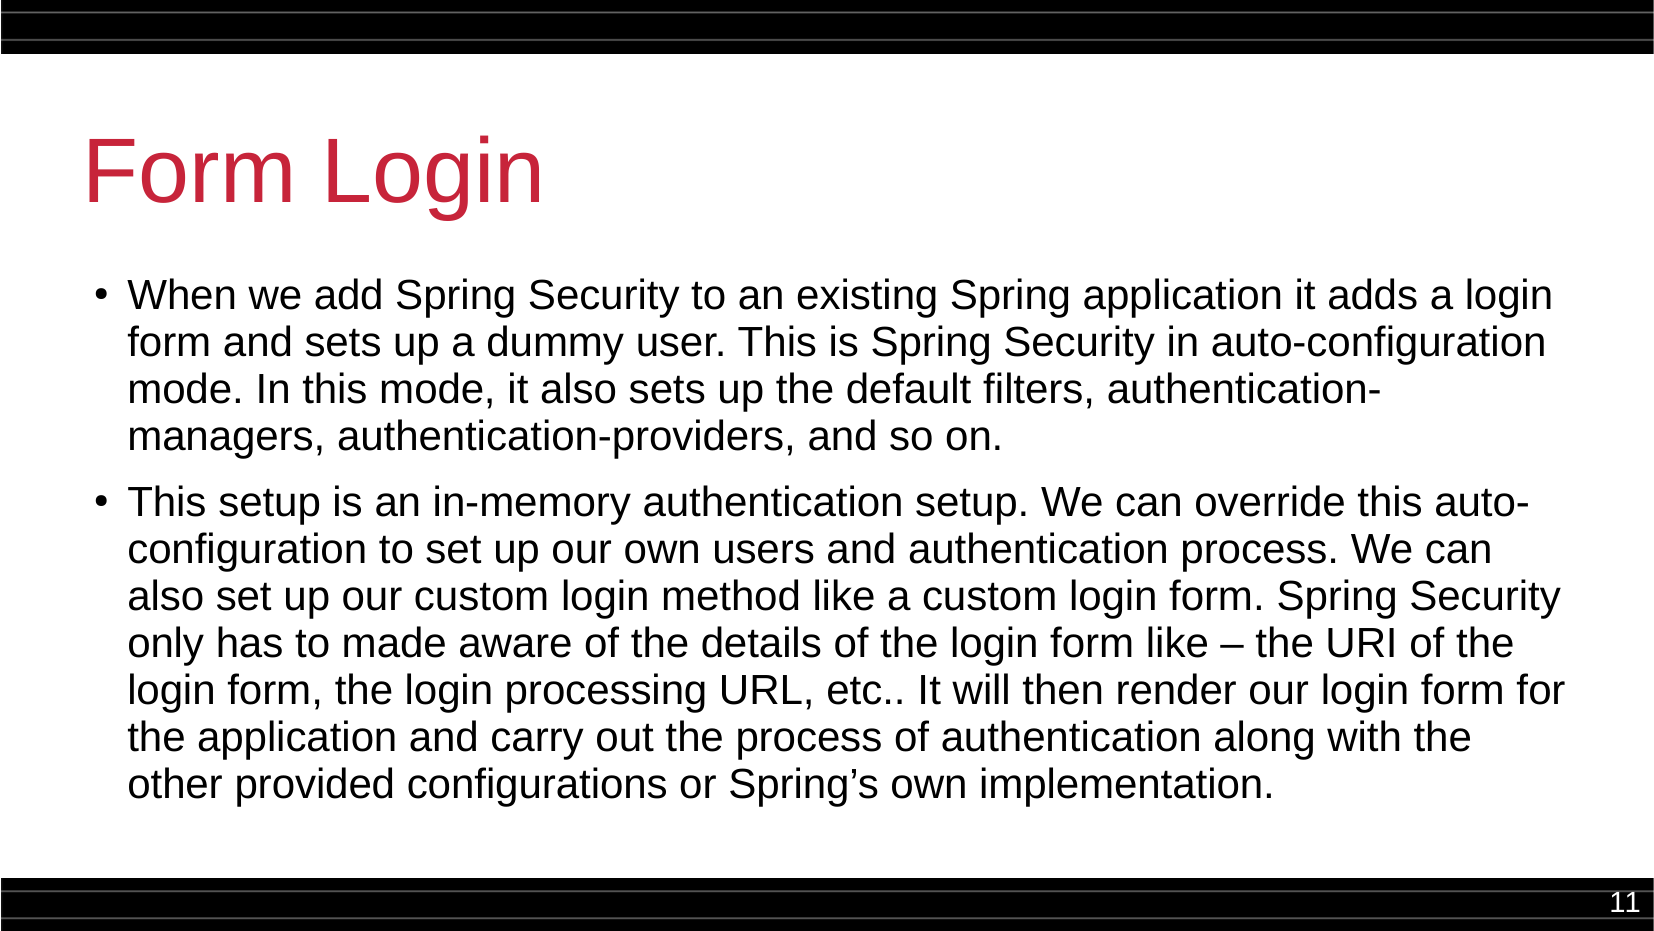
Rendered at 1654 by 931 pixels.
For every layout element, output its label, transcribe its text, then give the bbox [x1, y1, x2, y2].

picture [1, 878, 1654, 931]
list When we add Spring Security to an existing Spring application it adds a login form and sets up a dummy user. This is Spring Security in auto-configuration mode. In this mode, it also sets up the default filters, authentication-managers, authentication-providers, and so on. This setup is an in-memory authentication setup. We can override this auto-configuration to set up our own users and authentication process. We can also set up our custom login method like a custom login form. Spring Security only has to made aware of the details of the login form like – the URI of the login form, the login processing URL, etc.. It will then render our login form for the application and carry out the process of authentication along with the other provided configurations or Spring’s own implementation. [82, 271, 1571, 851]
picture [1, 0, 1654, 54]
title Form Login [82, 92, 1571, 249]
